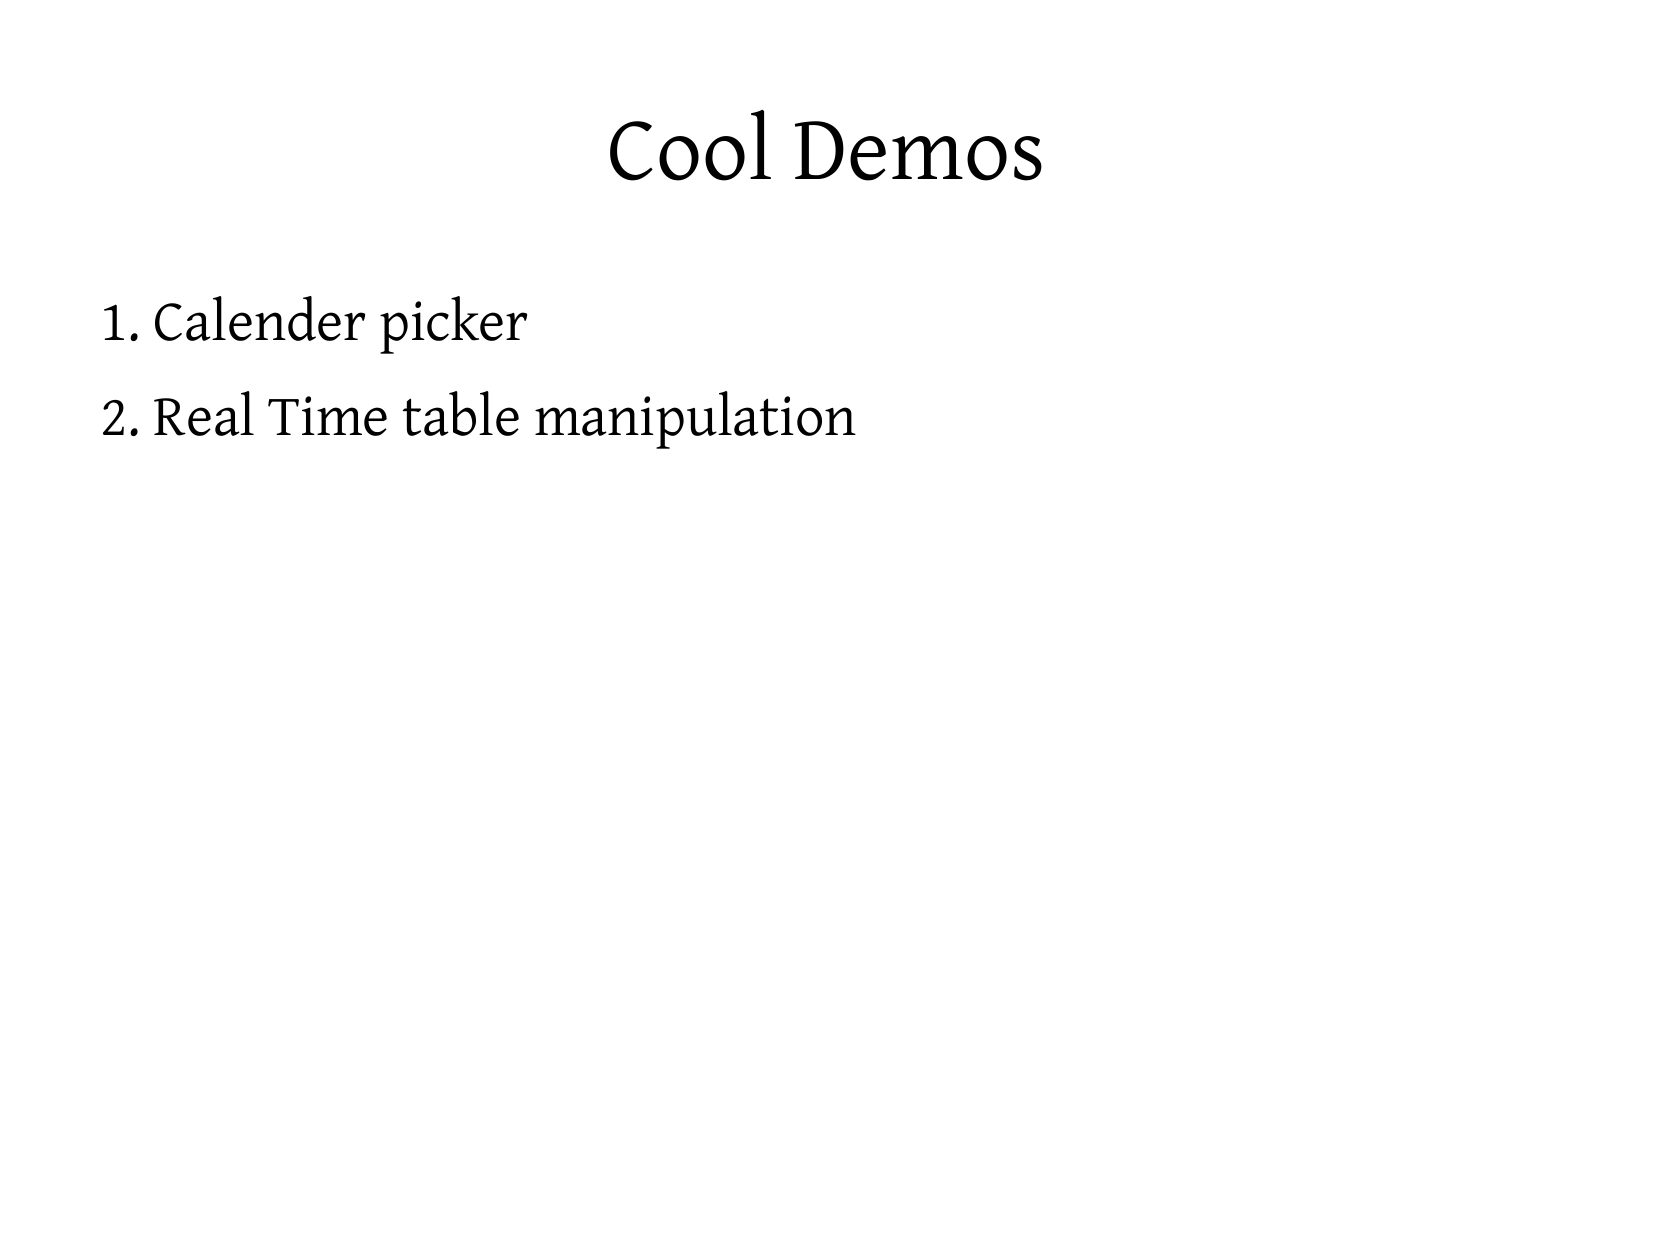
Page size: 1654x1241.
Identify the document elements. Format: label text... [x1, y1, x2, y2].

list Calender picker Real Time table manipulation [82, 290, 1571, 1109]
title Cool Demos [82, 49, 1571, 257]
